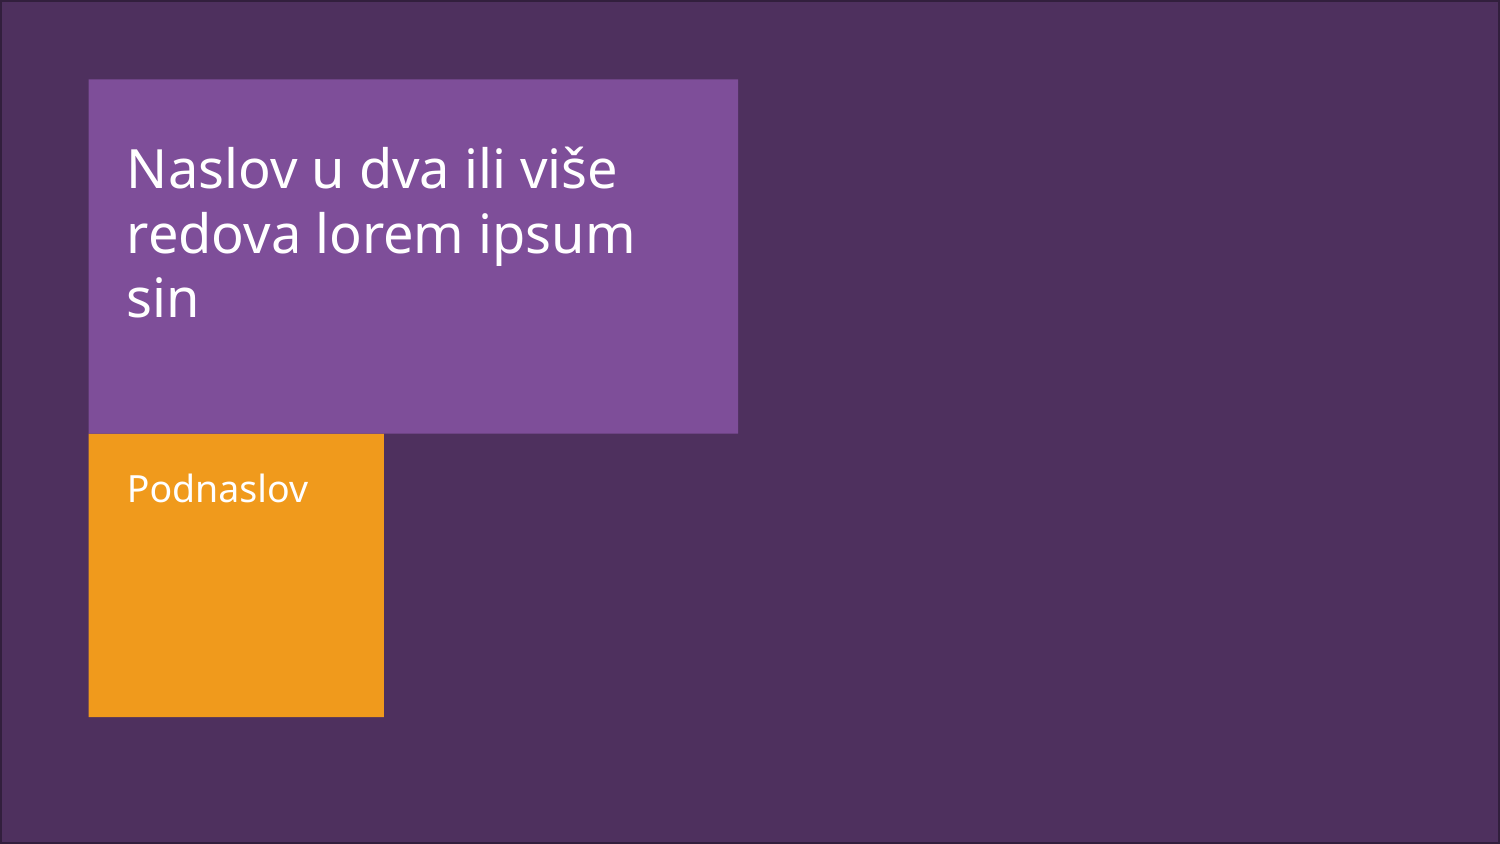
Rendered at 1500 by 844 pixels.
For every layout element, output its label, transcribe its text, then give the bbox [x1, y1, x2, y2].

text_box Naslov u dva ili više redova lorem ipsum sin [112, 126, 715, 399]
text_box Podnaslov [112, 457, 372, 518]
text_box [88, 79, 739, 718]
